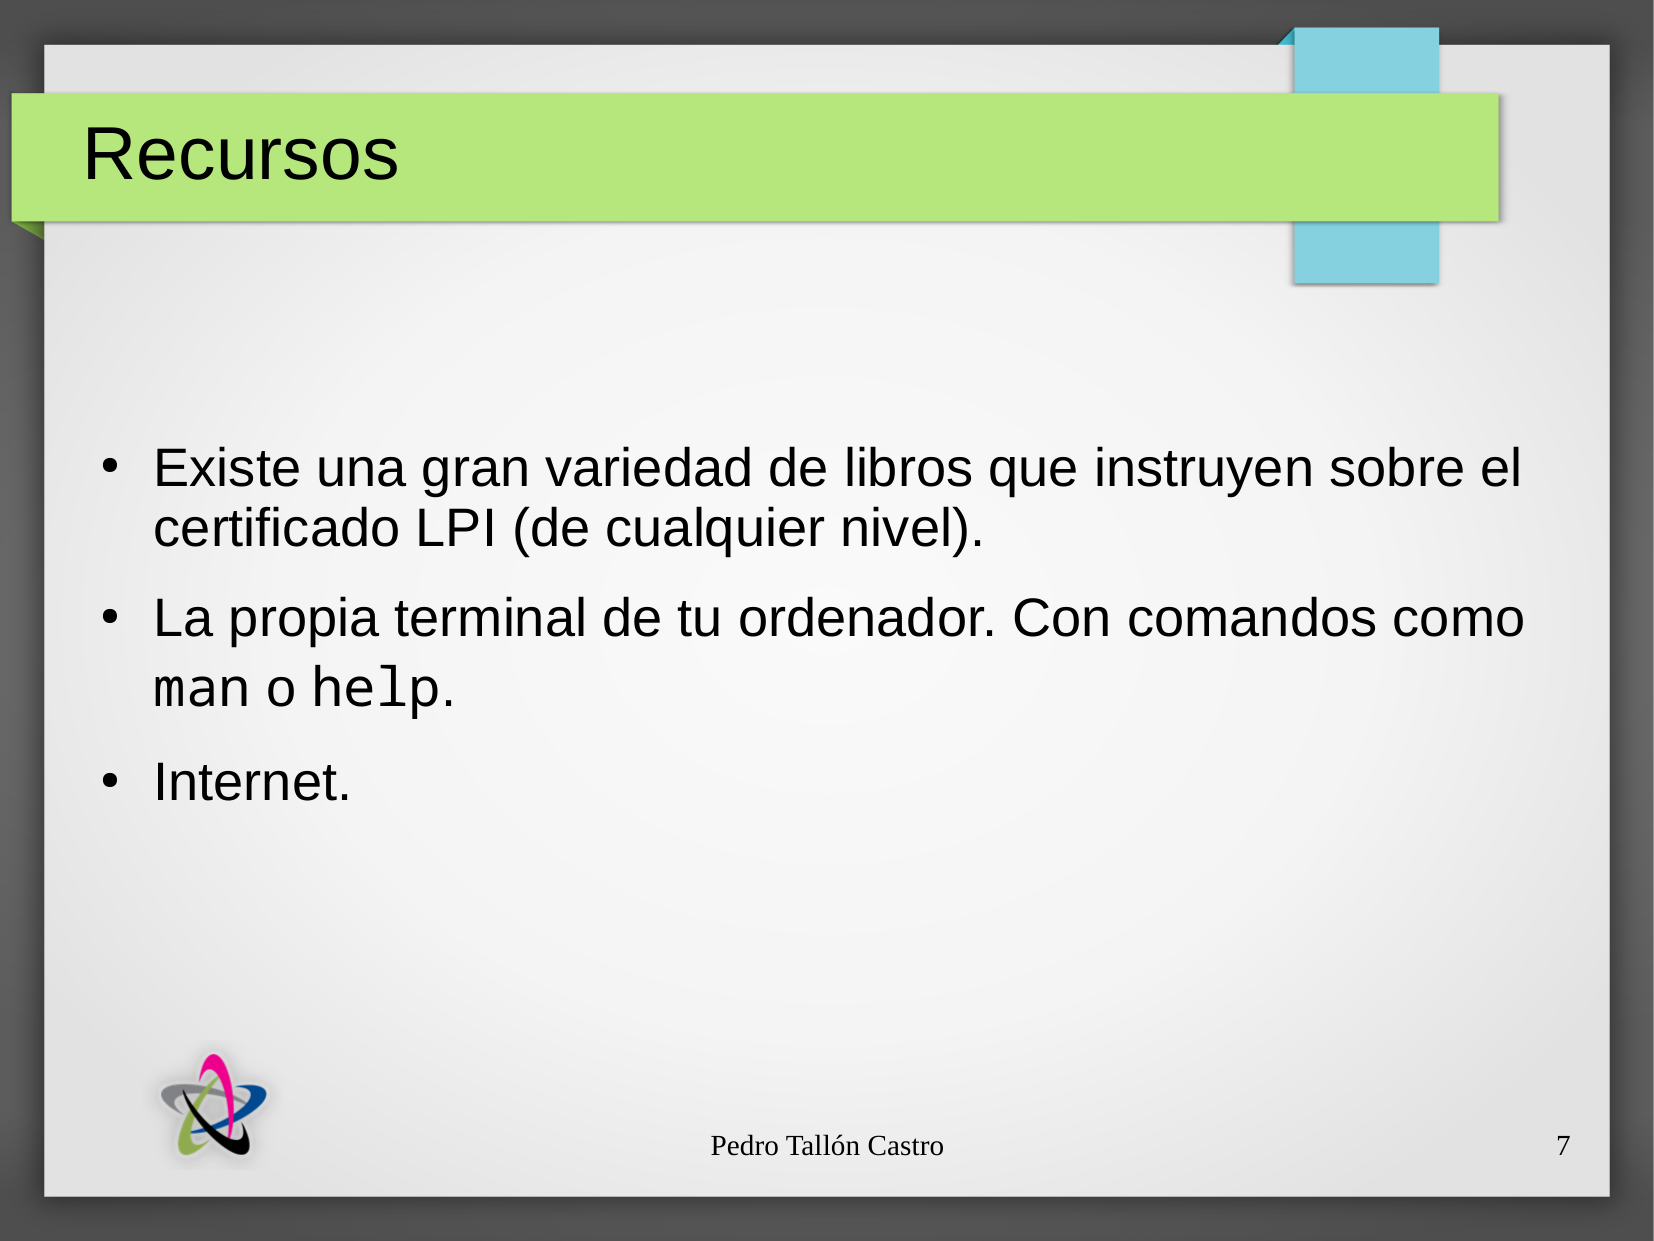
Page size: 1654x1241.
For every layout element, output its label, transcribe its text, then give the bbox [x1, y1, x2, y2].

list Existe una gran variedad de libros que instruyen sobre el certificado LPI (de cualquier nivel). La propia terminal de tu ordenador. Con comandos como man o help. Internet. [82, 437, 1571, 1015]
picture [0, 0, 1654, 1241]
title Recursos [82, 94, 1264, 213]
